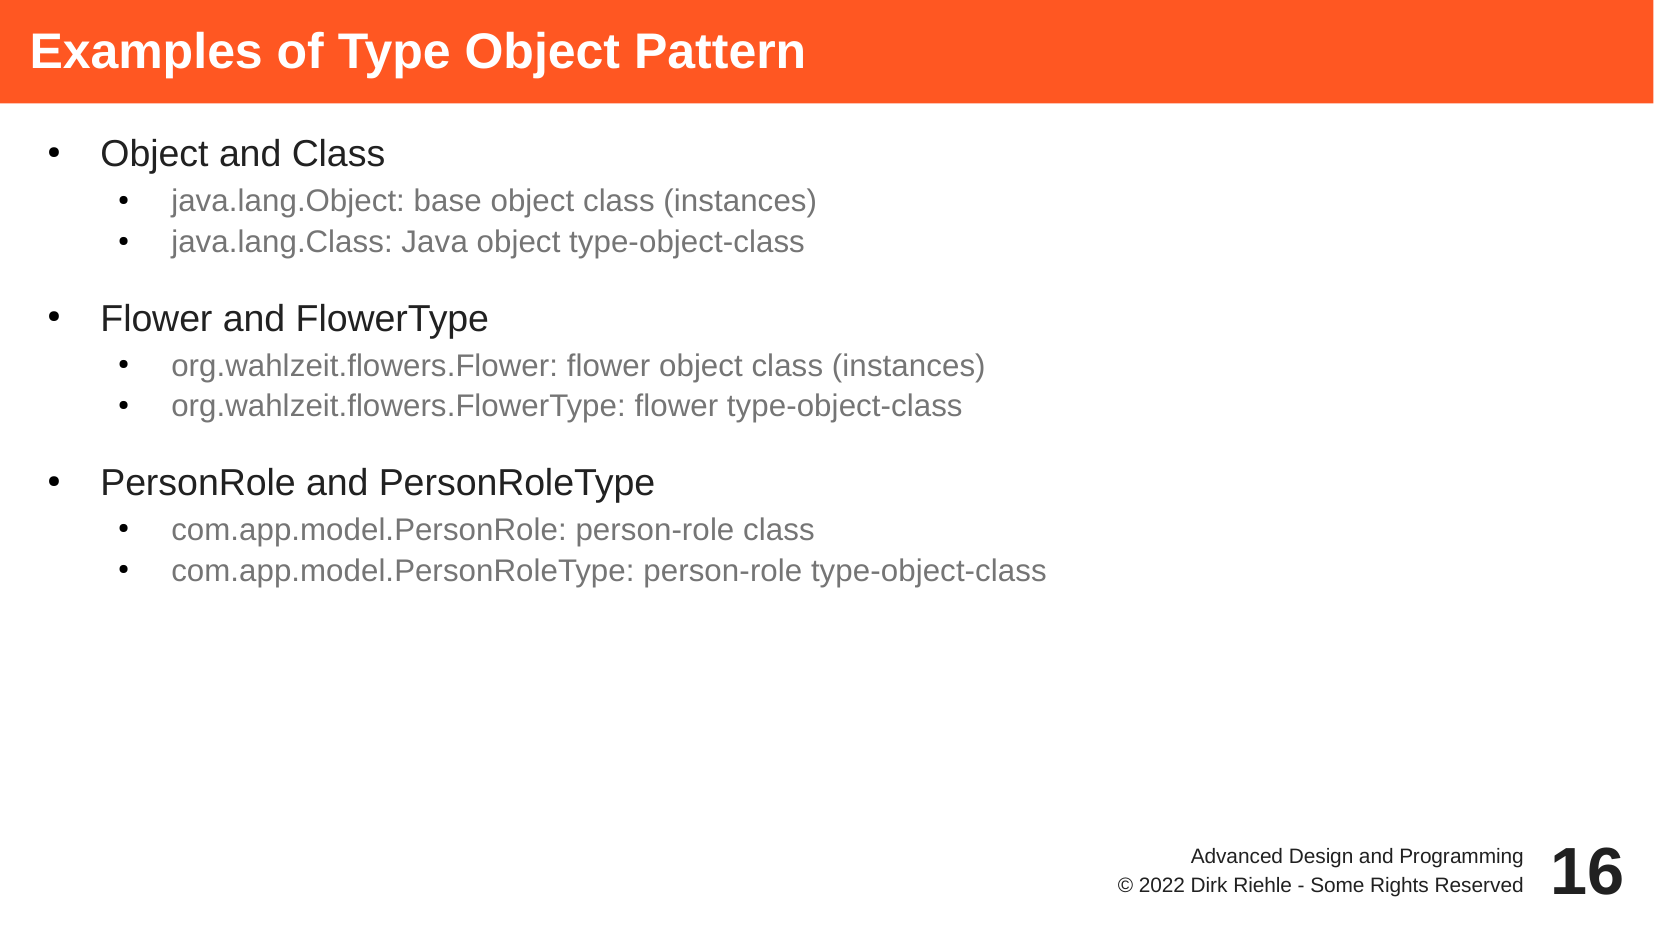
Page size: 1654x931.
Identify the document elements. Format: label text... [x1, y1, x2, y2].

list Object and Class java.lang.Object: base object class (instances) java.lang.Class: Java object type-object-class Flower and FlowerType org.wahlzeit.flowers.Flower: flower object class (instances) org.wahlzeit.flowers.FlowerType: flower type-object-class PersonRole and PersonRoleType com.app.model.PersonRole: person-role class com.app.model.PersonRoleType: person-role type-object-class [29, 132, 1625, 813]
title Examples of Type Object Pattern [0, 0, 1654, 104]
